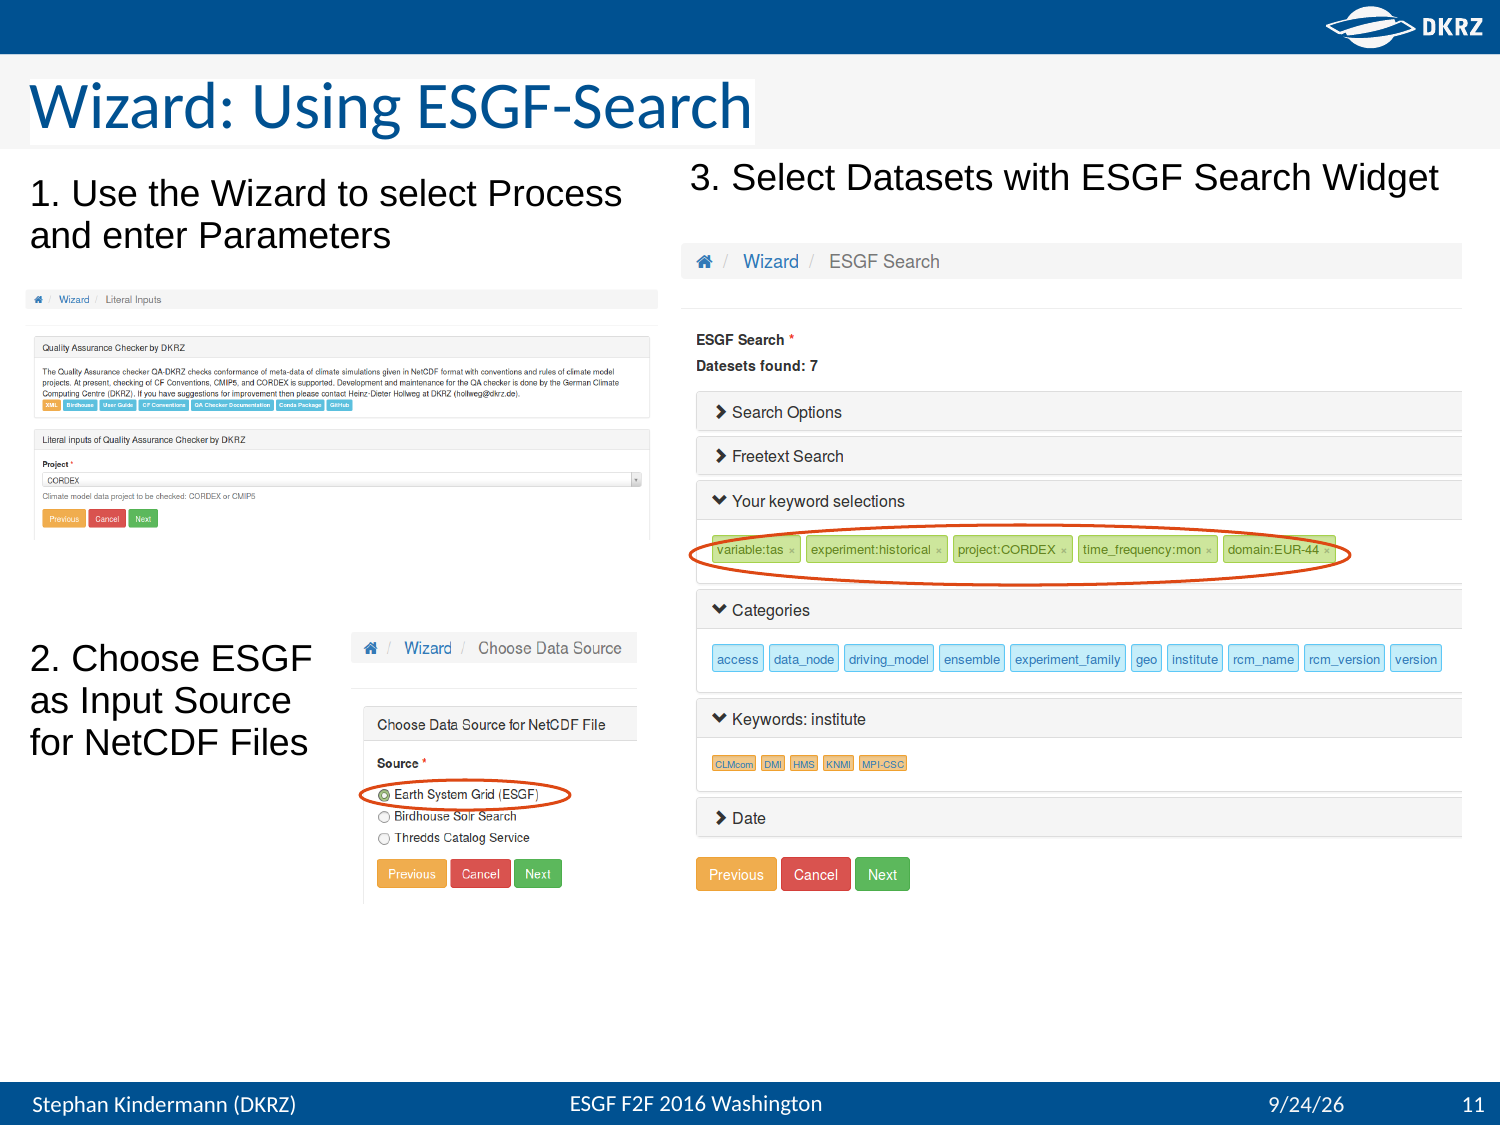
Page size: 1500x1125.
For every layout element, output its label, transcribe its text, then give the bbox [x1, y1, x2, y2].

slide_number 12/1/16 [1187, 1082, 1360, 1125]
text_box 2. Choose ESGF as Input Source for NetCDF Files [15, 630, 331, 856]
text_box 3. Select Datasets with ESGF Search Widget [675, 148, 1471, 206]
picture [20, 284, 661, 540]
picture [675, 239, 1462, 901]
picture [345, 629, 637, 904]
text_box 1. Use the Wizard to select Process and enter Parameters [15, 164, 661, 264]
title Wizard: Using ESGF-Search [0, 54, 1500, 149]
slide_number <number> [1376, 1082, 1500, 1125]
